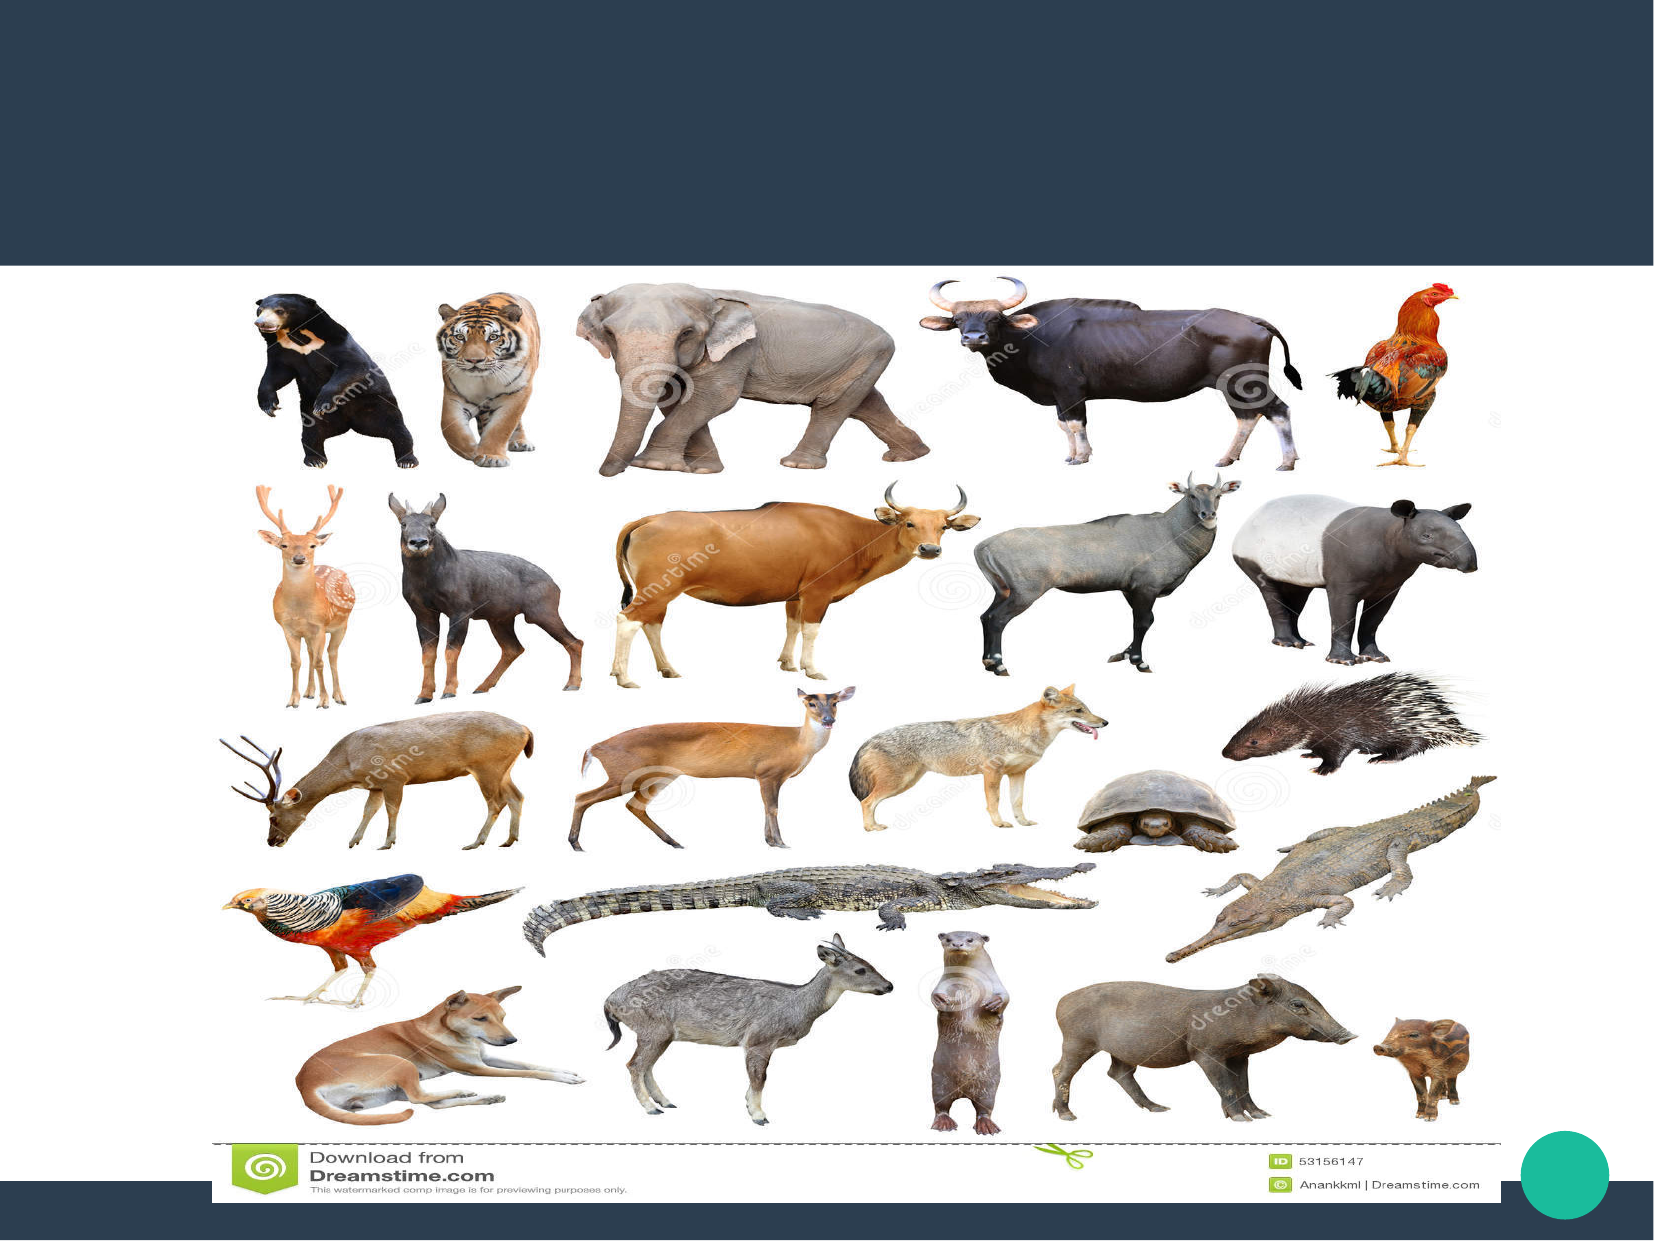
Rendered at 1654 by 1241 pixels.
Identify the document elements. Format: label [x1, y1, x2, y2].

picture [212, 271, 1501, 1203]
